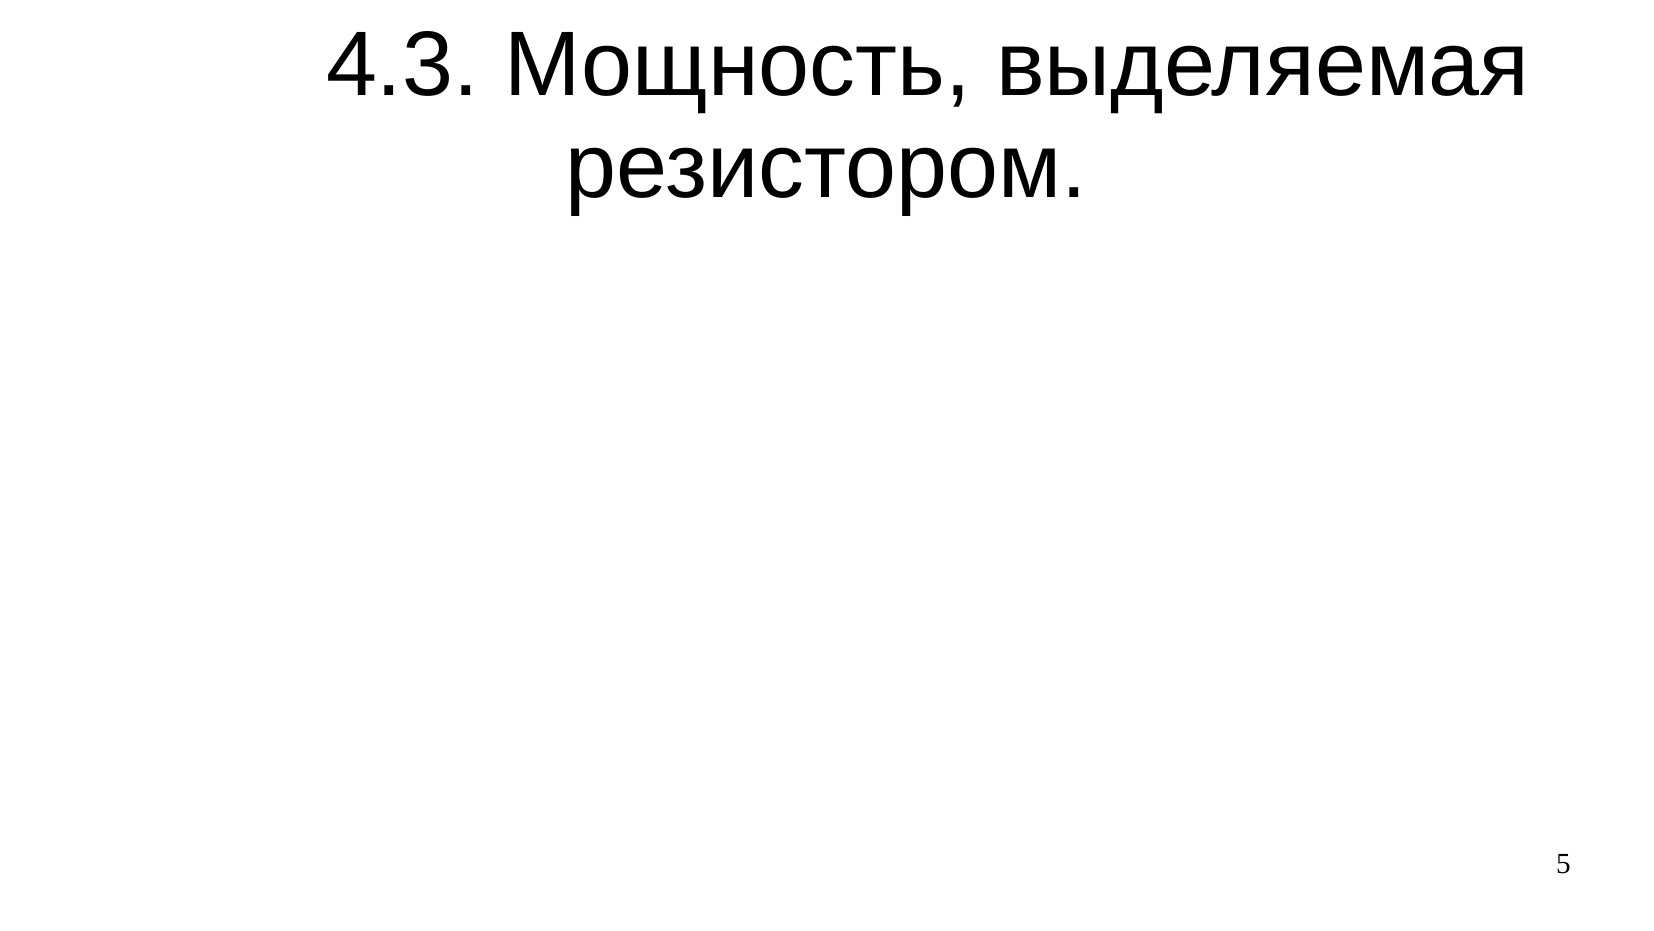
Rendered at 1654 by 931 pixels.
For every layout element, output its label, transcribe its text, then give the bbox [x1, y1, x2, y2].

title 4.3. Мощность, выделяемая резистором. [82, 12, 1571, 218]
